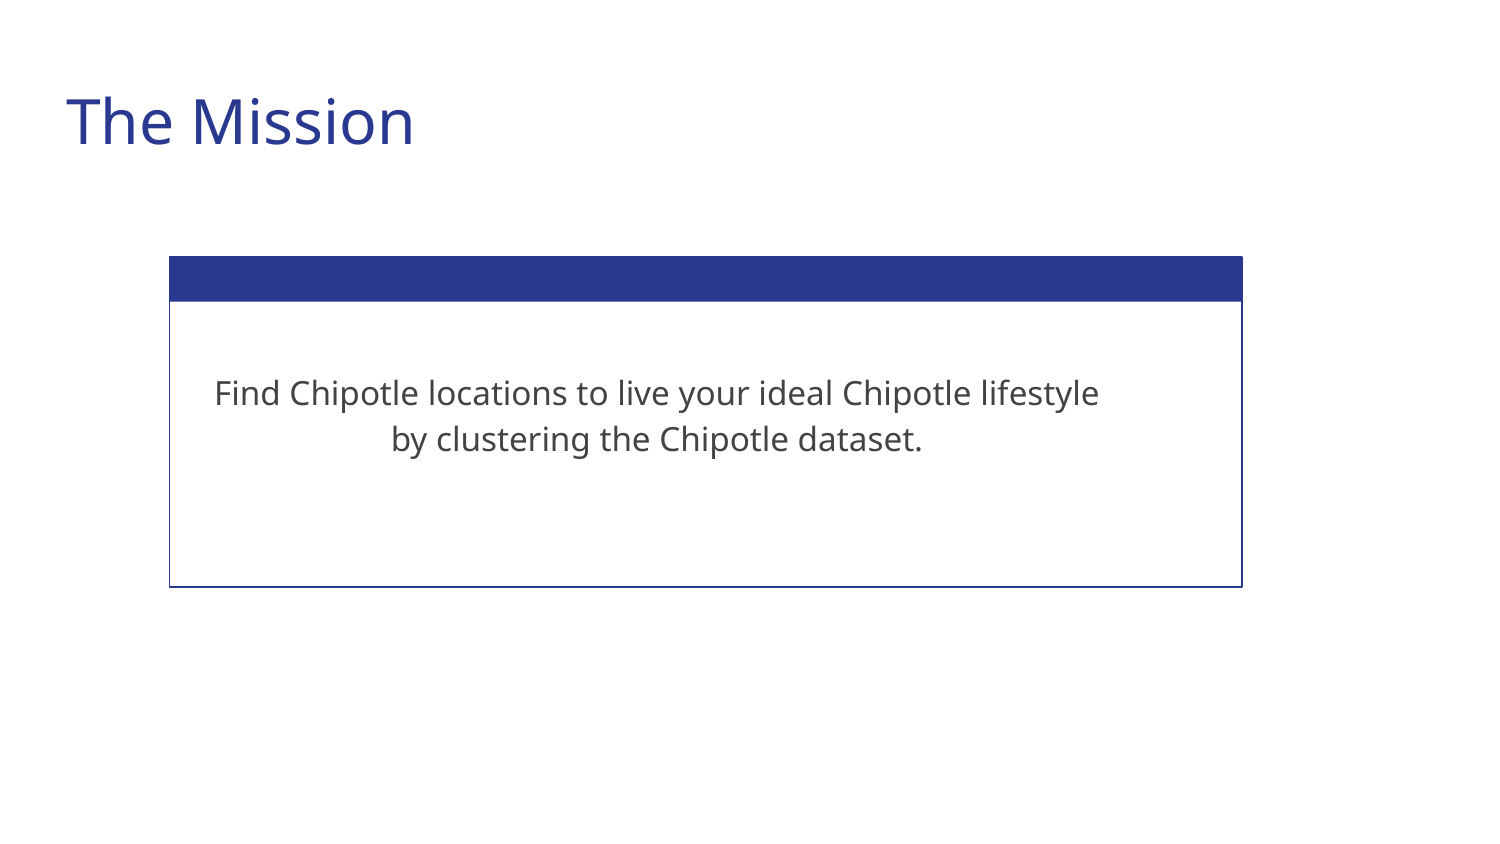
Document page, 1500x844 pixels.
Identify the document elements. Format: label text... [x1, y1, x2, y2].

title The Mission [51, 67, 550, 147]
list Find Chipotle locations to live your ideal Chipotle lifestyle by clustering the Chipotle dataset. [190, 277, 1125, 521]
text_box [170, 258, 1241, 302]
